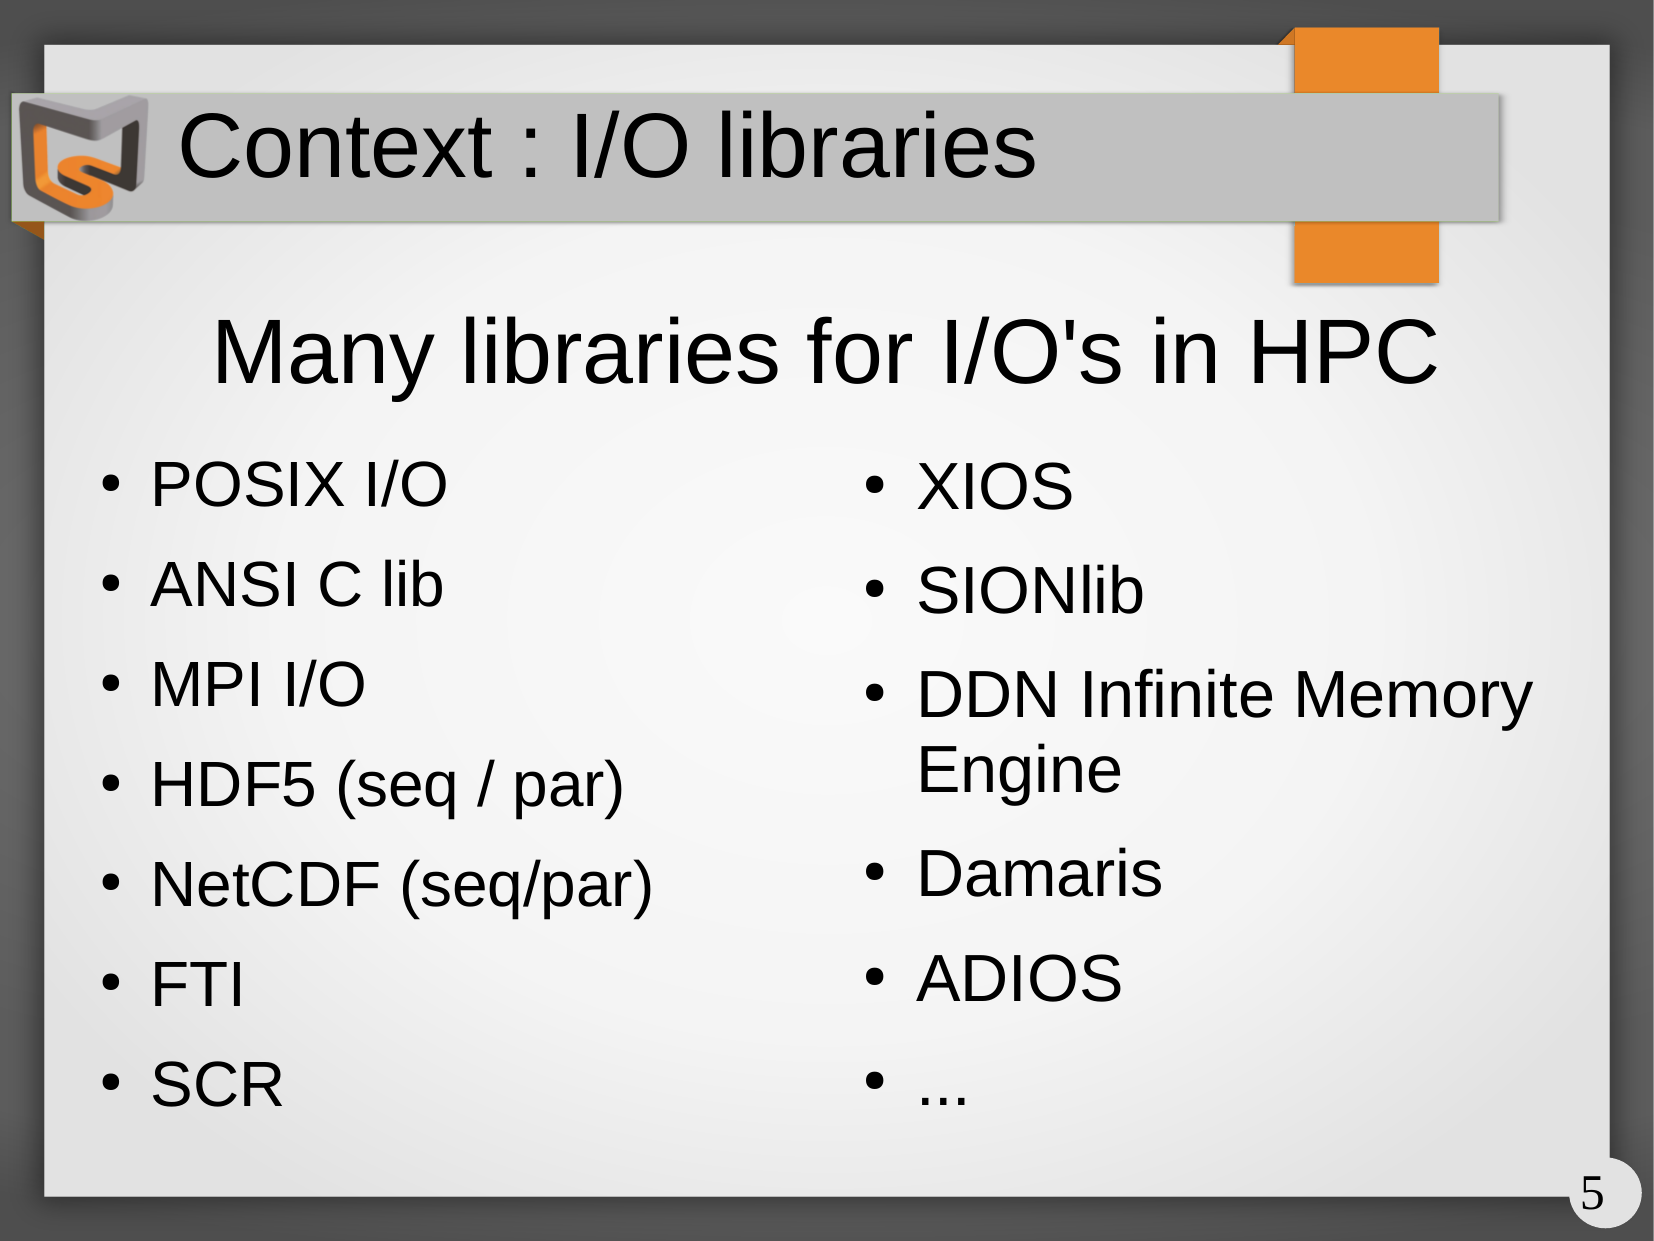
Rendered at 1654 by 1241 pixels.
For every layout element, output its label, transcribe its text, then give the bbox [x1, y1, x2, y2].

text_box Many libraries for I/O's in HPC [76, 300, 1577, 414]
list POSIX I/O ANSI C lib MPI I/O HDF5 (seq / par) NetCDF (seq/par) FTI SCR [82, 448, 809, 1122]
title Context : I/O libraries [177, 94, 1477, 213]
picture [0, 0, 1654, 1241]
list XIOS SIONlib DDN Infinite Memory Engine Damaris ADIOS ... [845, 448, 1572, 1122]
